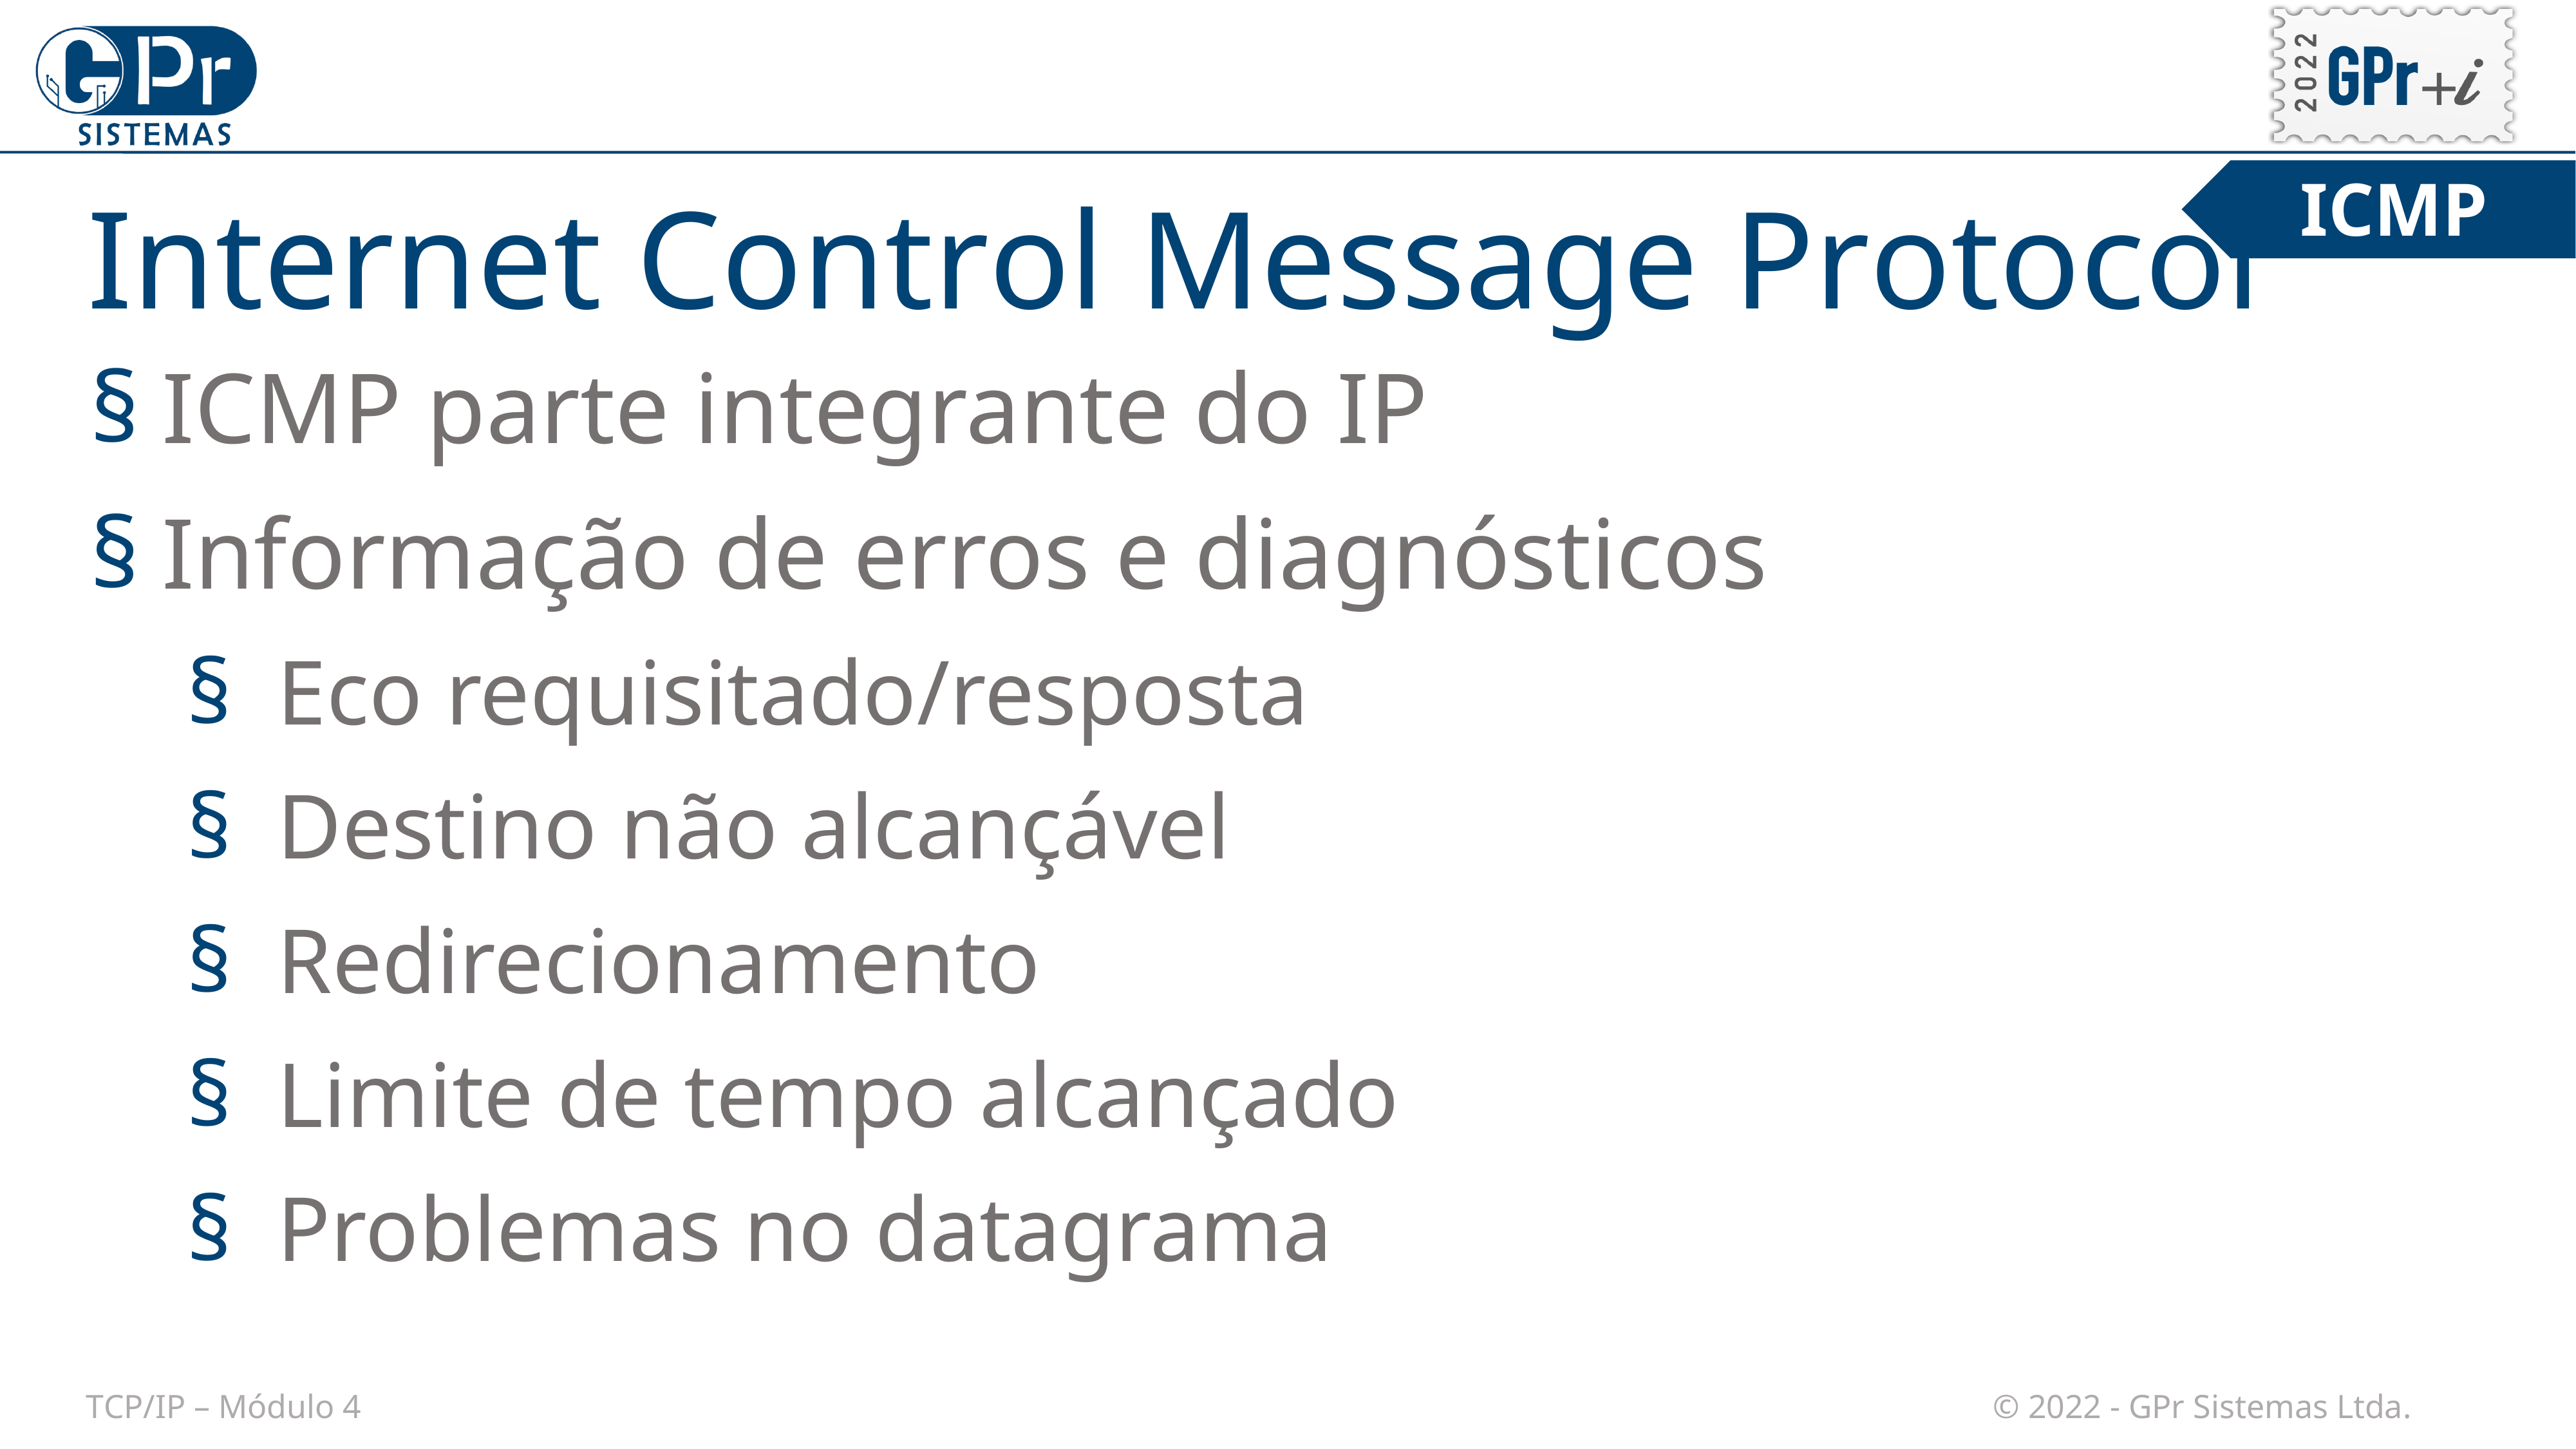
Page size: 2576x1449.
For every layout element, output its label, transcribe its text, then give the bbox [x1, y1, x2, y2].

list ICMP parte integrante do IP Informação de erros e diagnósticos Eco requisitado/resposta Destino não alcançável Redirecionamento Limite de tempo alcançado Problemas no datagrama [80, 319, 2496, 1382]
list Internet Control Message Protocol [81, 169, 2496, 343]
picture [2268, 4, 2519, 145]
picture [34, 26, 257, 147]
text_box [2182, 160, 2576, 258]
text_box ICMP [2248, 157, 2541, 256]
